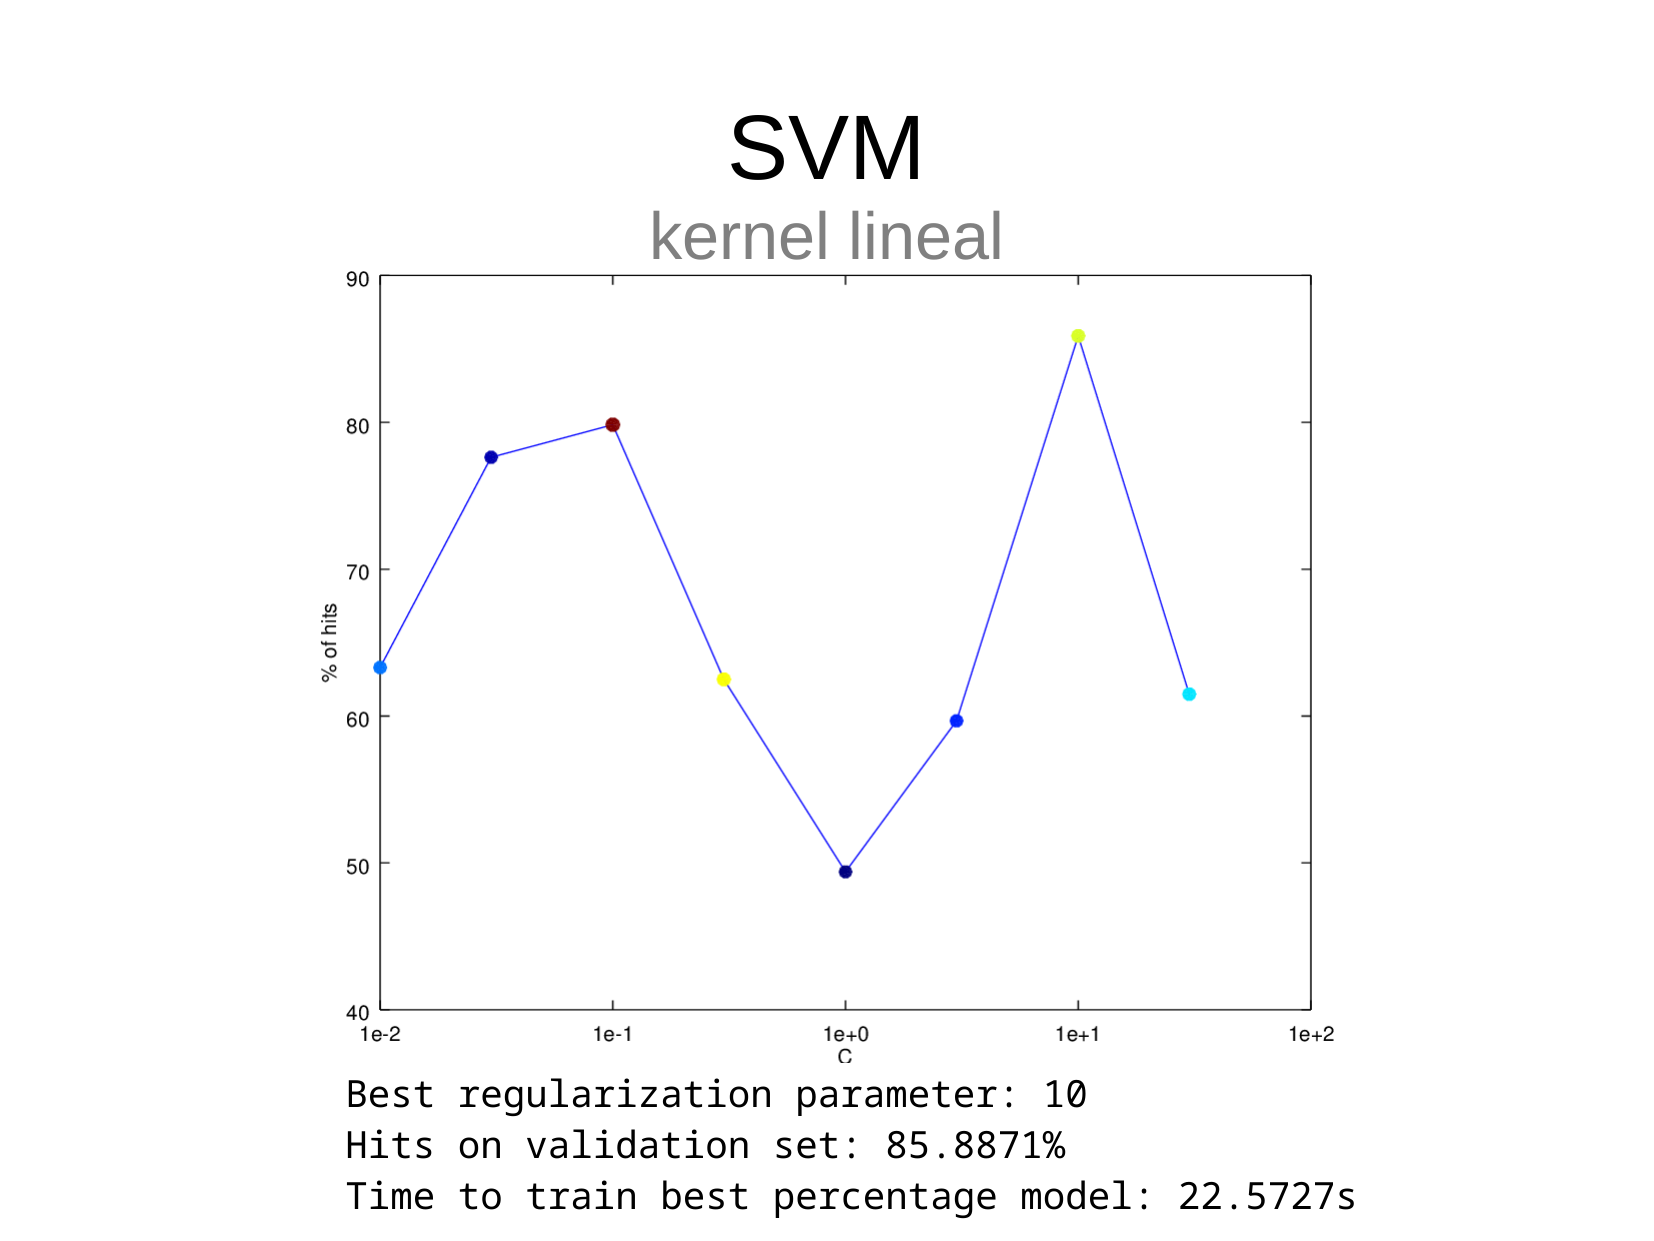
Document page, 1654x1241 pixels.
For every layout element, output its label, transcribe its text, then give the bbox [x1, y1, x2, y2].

title SVM kernel lineal [82, 81, 1571, 289]
picture [283, 289, 1335, 1063]
text_box Best regularization parameter: 10 Hits on validation set: 85.8871% Time to train best percentage model: 22.5727s [330, 1059, 1382, 1217]
